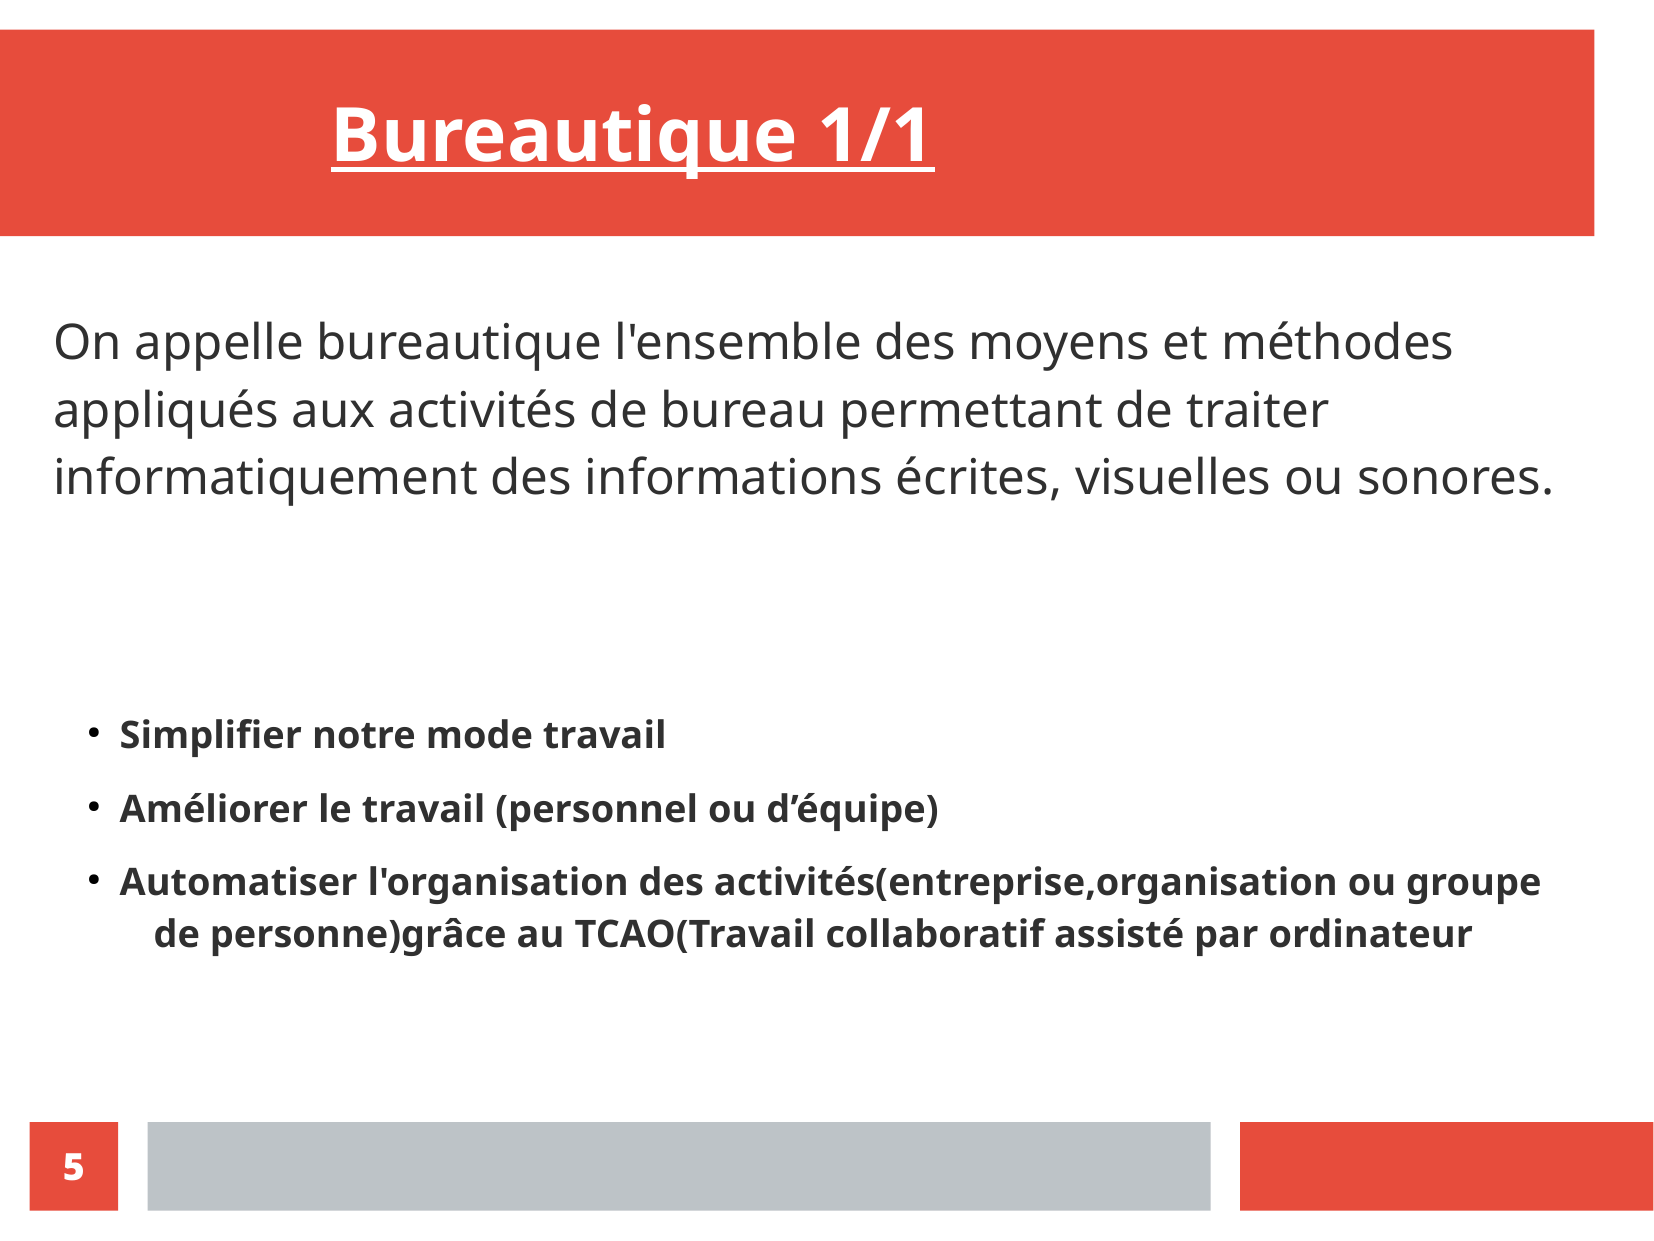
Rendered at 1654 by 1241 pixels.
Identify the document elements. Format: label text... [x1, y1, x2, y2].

title Bureautique 1/1 [295, 35, 1347, 184]
list On appelle bureautique l'ensemble des moyens et méthodes appliqués aux activités de bureau permettant de traiter informatiquement des informations écrites, visuelles ou sonores. Simplifier notre mode travail Améliorer le travail (personnel ou d’équipe) Automatiser l'organisation des activités(entreprise,organisation ou groupe de personne)grâce au TCAO(Travail collaboratif assisté par ordinateur [53, 307, 1560, 1075]
